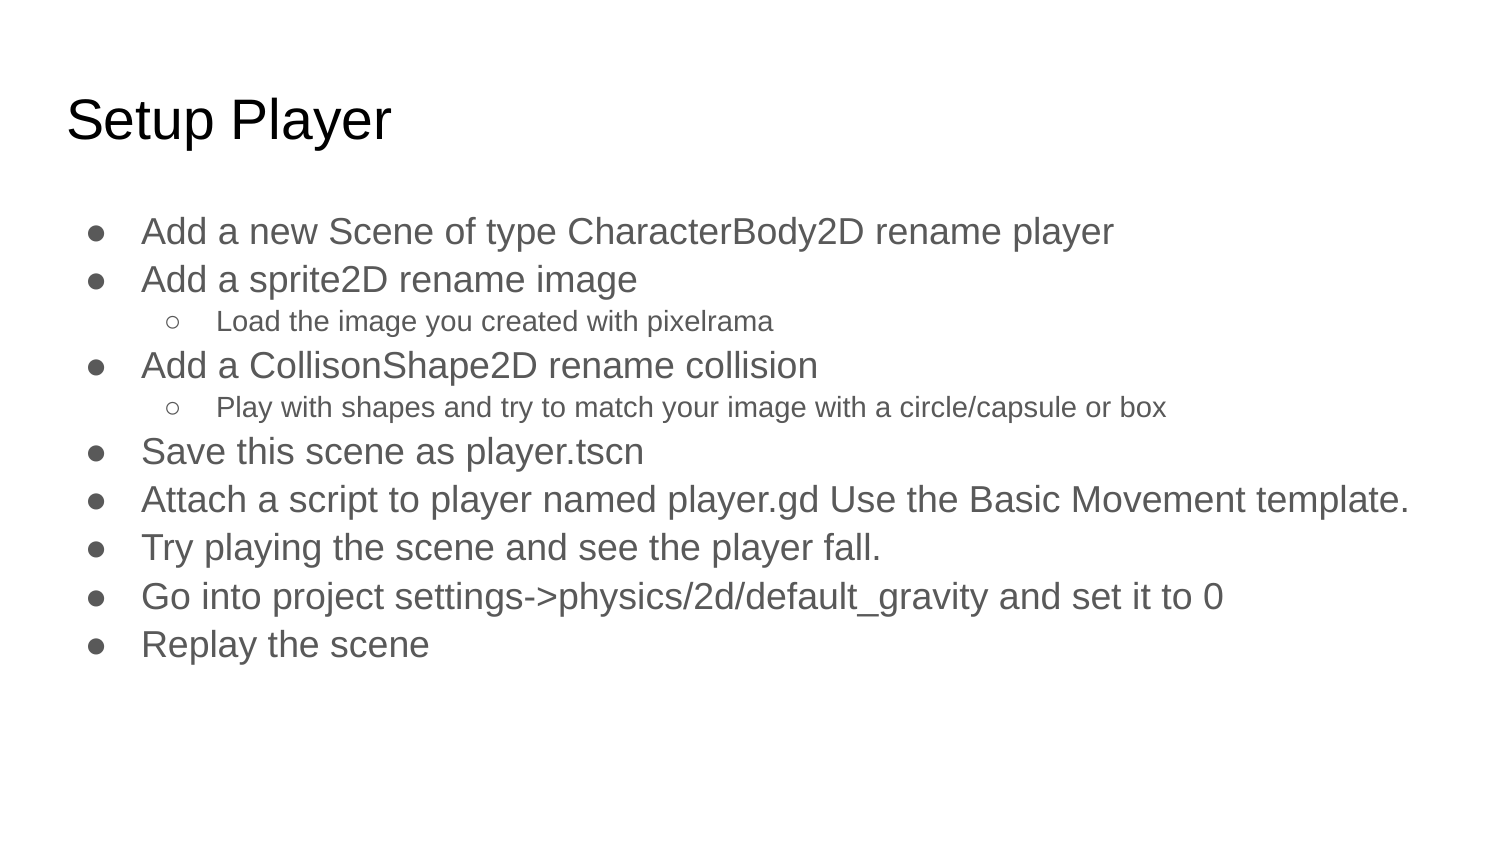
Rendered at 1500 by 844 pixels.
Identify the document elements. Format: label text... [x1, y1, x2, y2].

title Setup Player [51, 72, 1449, 167]
list Add a new Scene of type CharacterBody2D rename player Add a sprite2D rename image Load the image you created with pixelrama Add a CollisonShape2D rename collision Play with shapes and try to match your image with a circle/capsule or box Save this scene as player.tscn Attach a script to player named player.gd Use the Basic Movement template. Try playing the scene and see the player fall. Go into project settings->physics/2d/default_gravity and set it to 0 Replay the scene [51, 189, 1449, 750]
